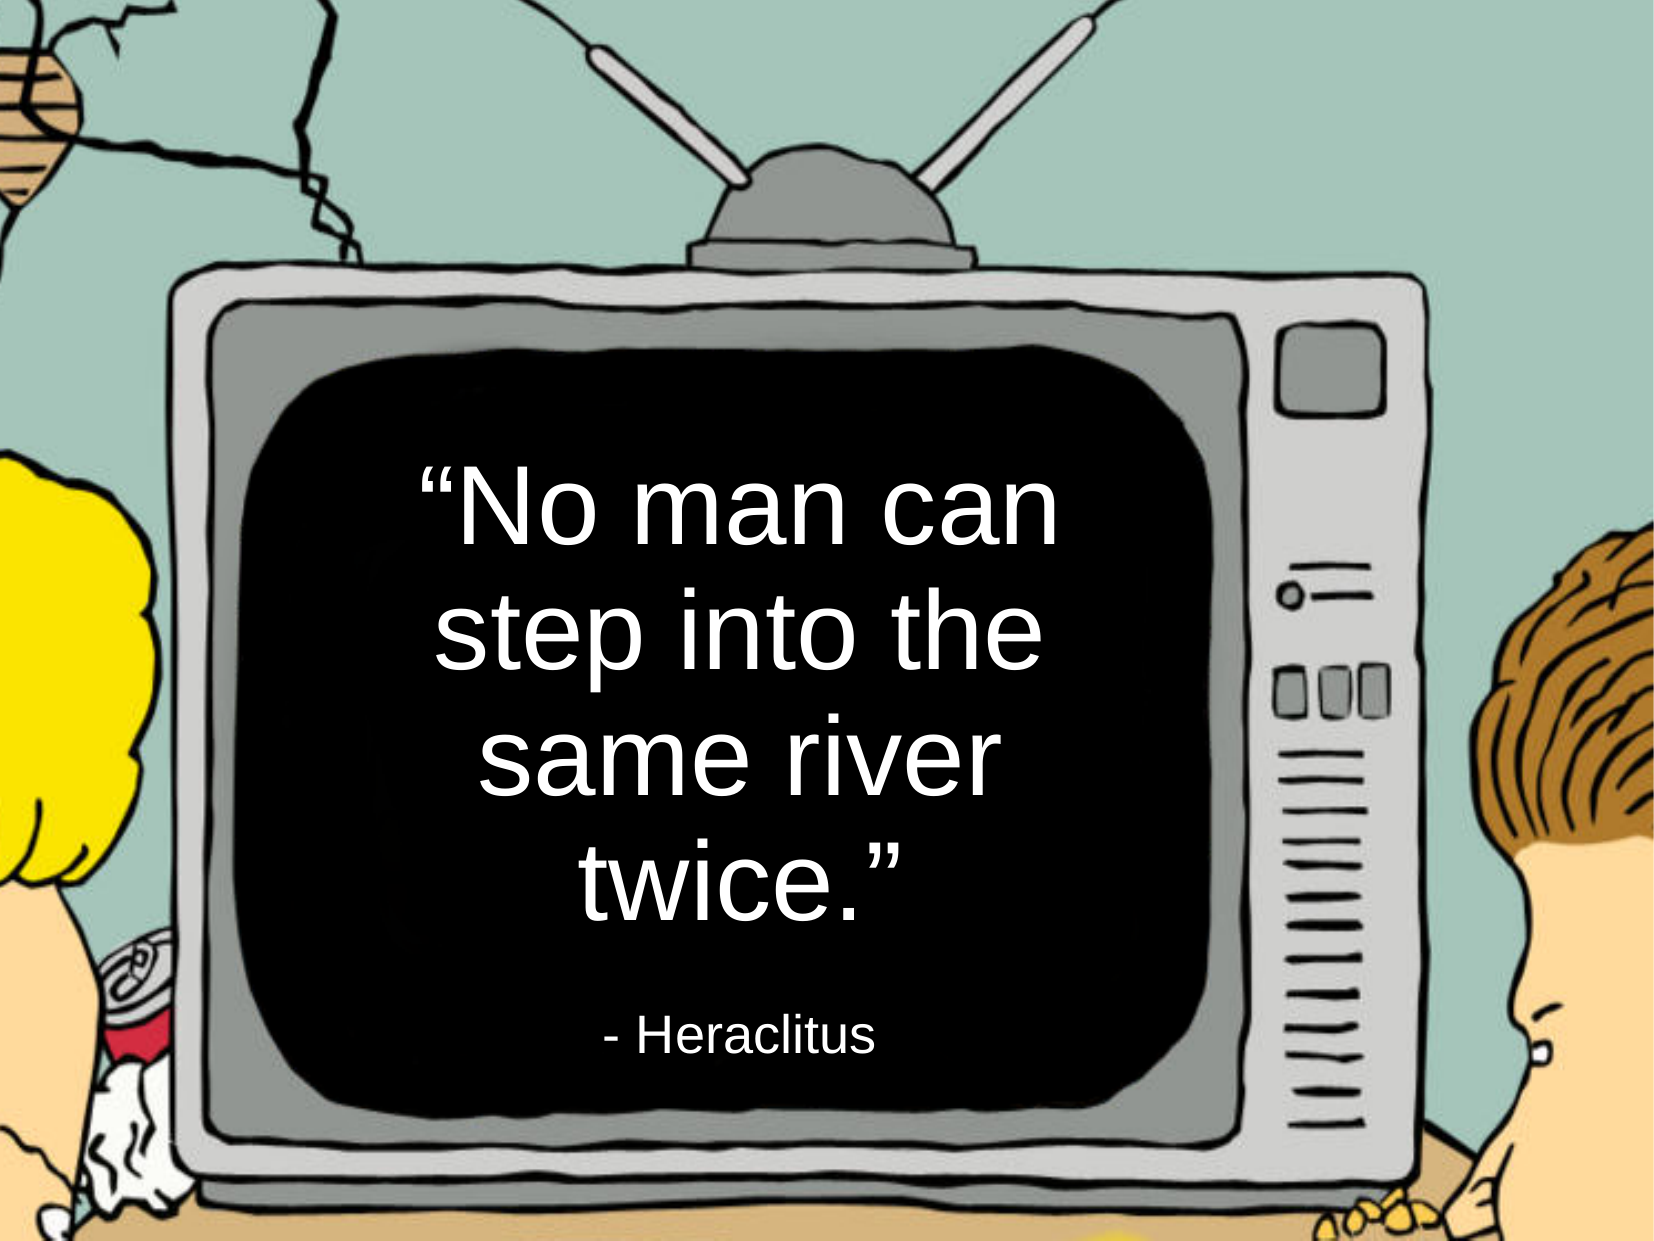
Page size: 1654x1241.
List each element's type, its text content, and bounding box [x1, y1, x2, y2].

text_box “No man can step into the same river twice.” - Heraclitus [297, 435, 1183, 1073]
picture [0, 0, 1654, 1241]
